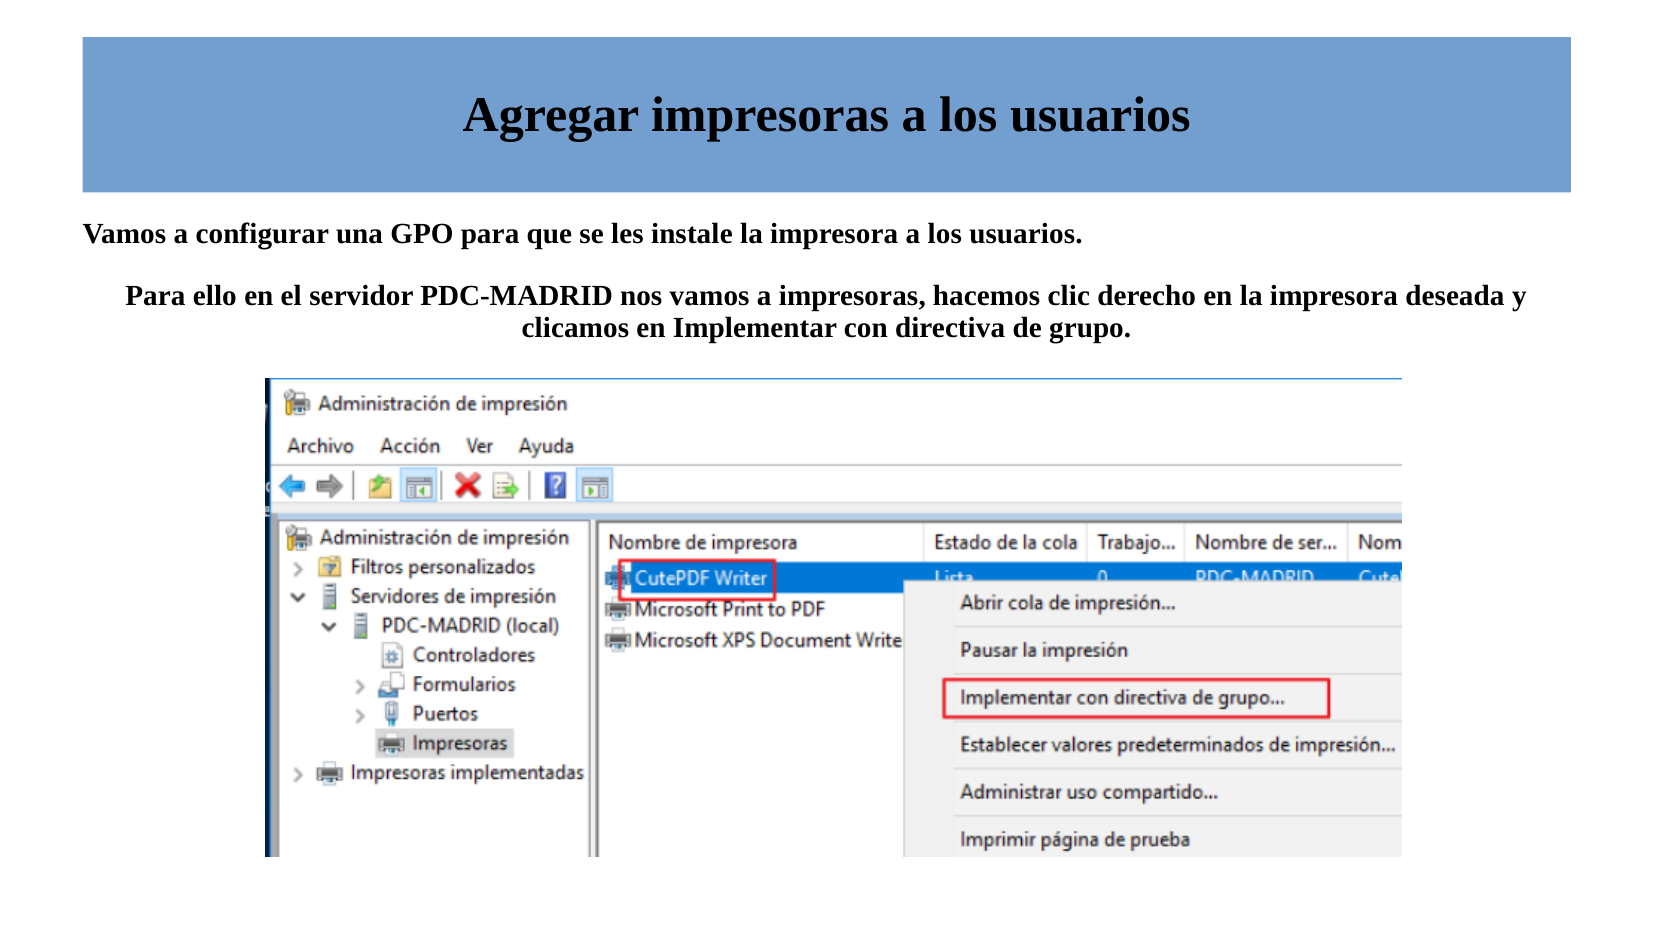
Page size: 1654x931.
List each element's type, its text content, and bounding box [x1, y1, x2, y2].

picture [265, 378, 1402, 857]
title Agregar impresoras a los usuarios [82, 37, 1571, 193]
list Vamos a configurar una GPO para que se les instale la impresora a los usuarios. Para ello en el servidor PDC-MADRID nos vamos a impresoras, hacemos clic derecho en la impresora deseada y clicamos en Implementar con directiva de grupo. [82, 217, 1571, 758]
